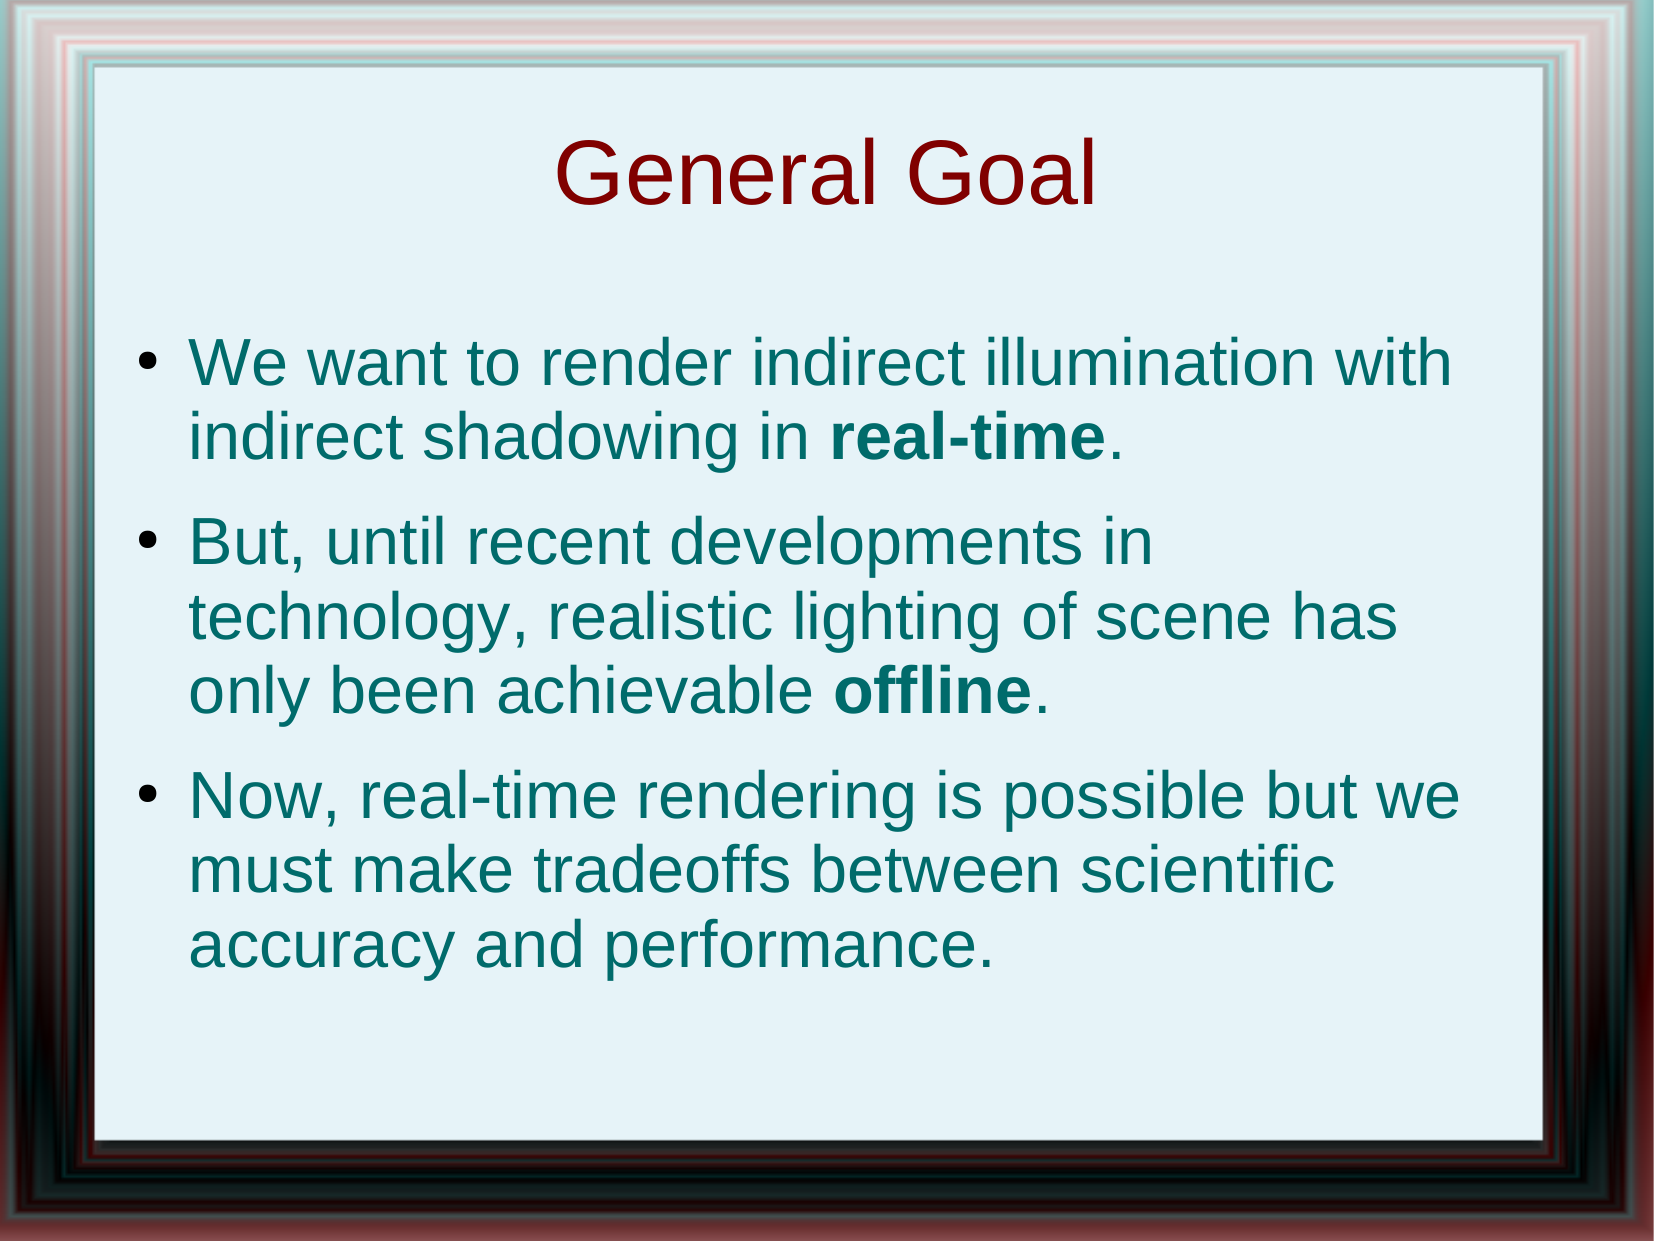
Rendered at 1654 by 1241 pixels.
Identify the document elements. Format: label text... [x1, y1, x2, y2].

picture [0, 0, 1654, 1241]
list We want to render indirect illumination with indirect shadowing in real-time. But, until recent developments in technology, realistic lighting of scene has only been achievable offline. Now, real-time rendering is possible but we must make tradeoffs between scientific accuracy and performance. [118, 324, 1506, 983]
title General Goal [118, 88, 1536, 257]
